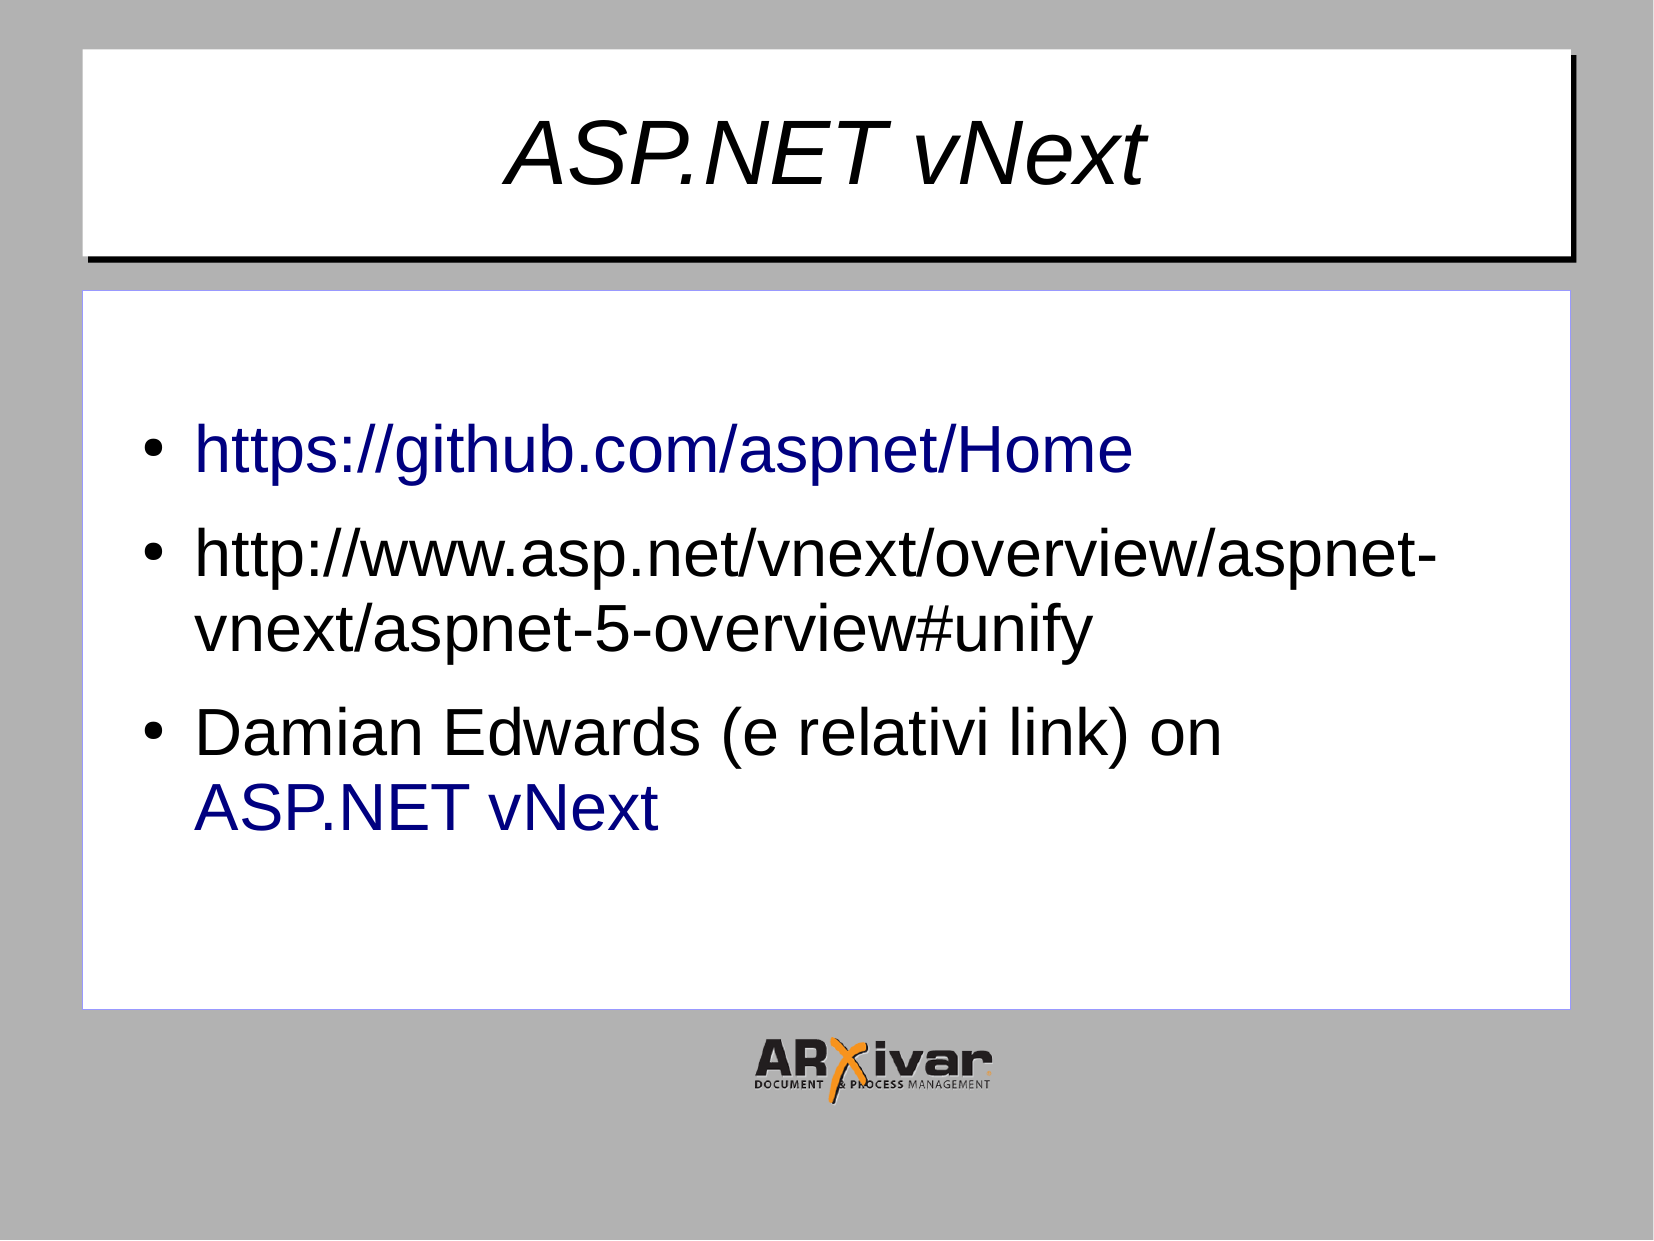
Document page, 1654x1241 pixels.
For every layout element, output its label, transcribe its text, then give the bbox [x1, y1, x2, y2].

title ASP.NET vNext [82, 49, 1571, 257]
list https://github.com/aspnet/Home http://www.asp.net/vnext/overview/aspnet-vnext/aspnet-5-overview#unify Damian Edwards (e relativi link) on ASP.NET vNext [82, 290, 1571, 1010]
picture [755, 1031, 993, 1111]
